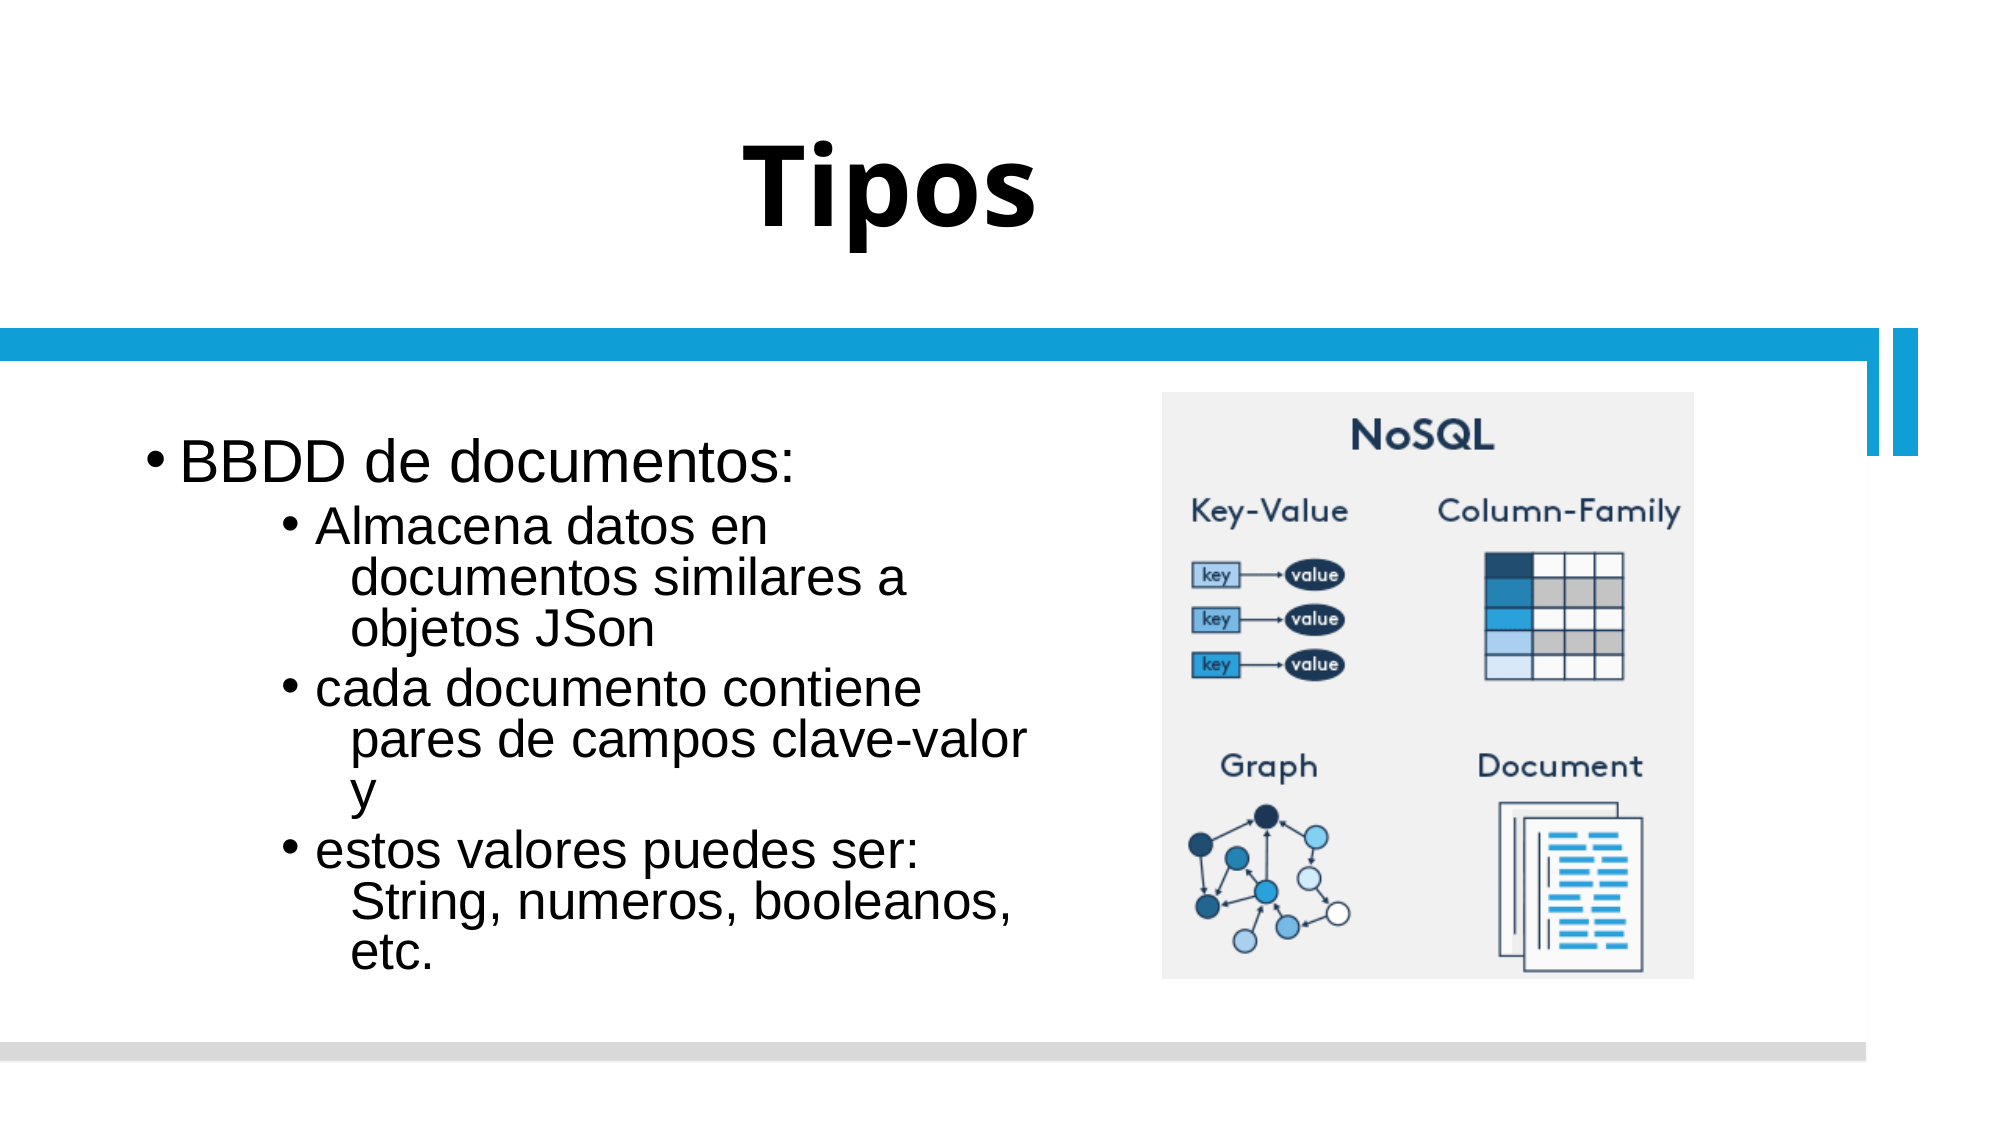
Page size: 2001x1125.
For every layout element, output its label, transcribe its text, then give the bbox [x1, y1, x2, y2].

picture [1162, 392, 1694, 979]
text_box [0, 0, 2000, 1125]
title Tipos [132, 63, 1648, 259]
list BBDD de documentos: Almacena datos en documentos similares a objetos JSon cada documento contiene pares de campos clave-valor y estos valores puedes ser: String, numeros, booleanos, etc. [130, 426, 1079, 991]
